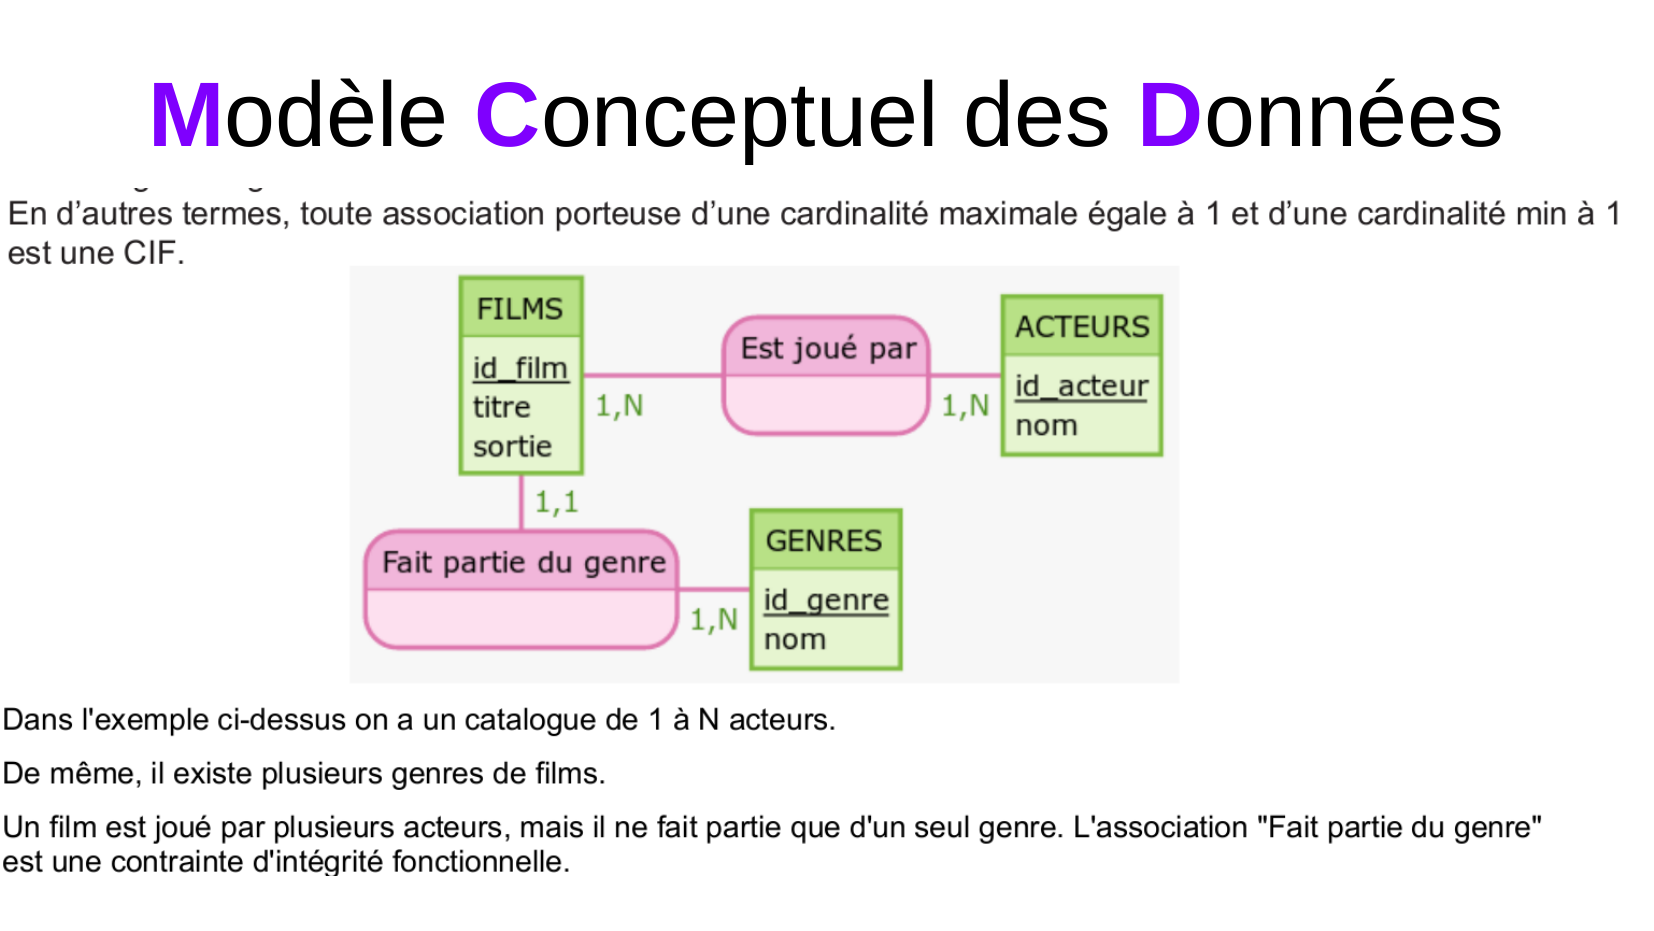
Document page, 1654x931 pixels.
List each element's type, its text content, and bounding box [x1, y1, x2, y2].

picture [0, 188, 1654, 876]
title Modèle Conceptuel des Données [82, 37, 1571, 188]
